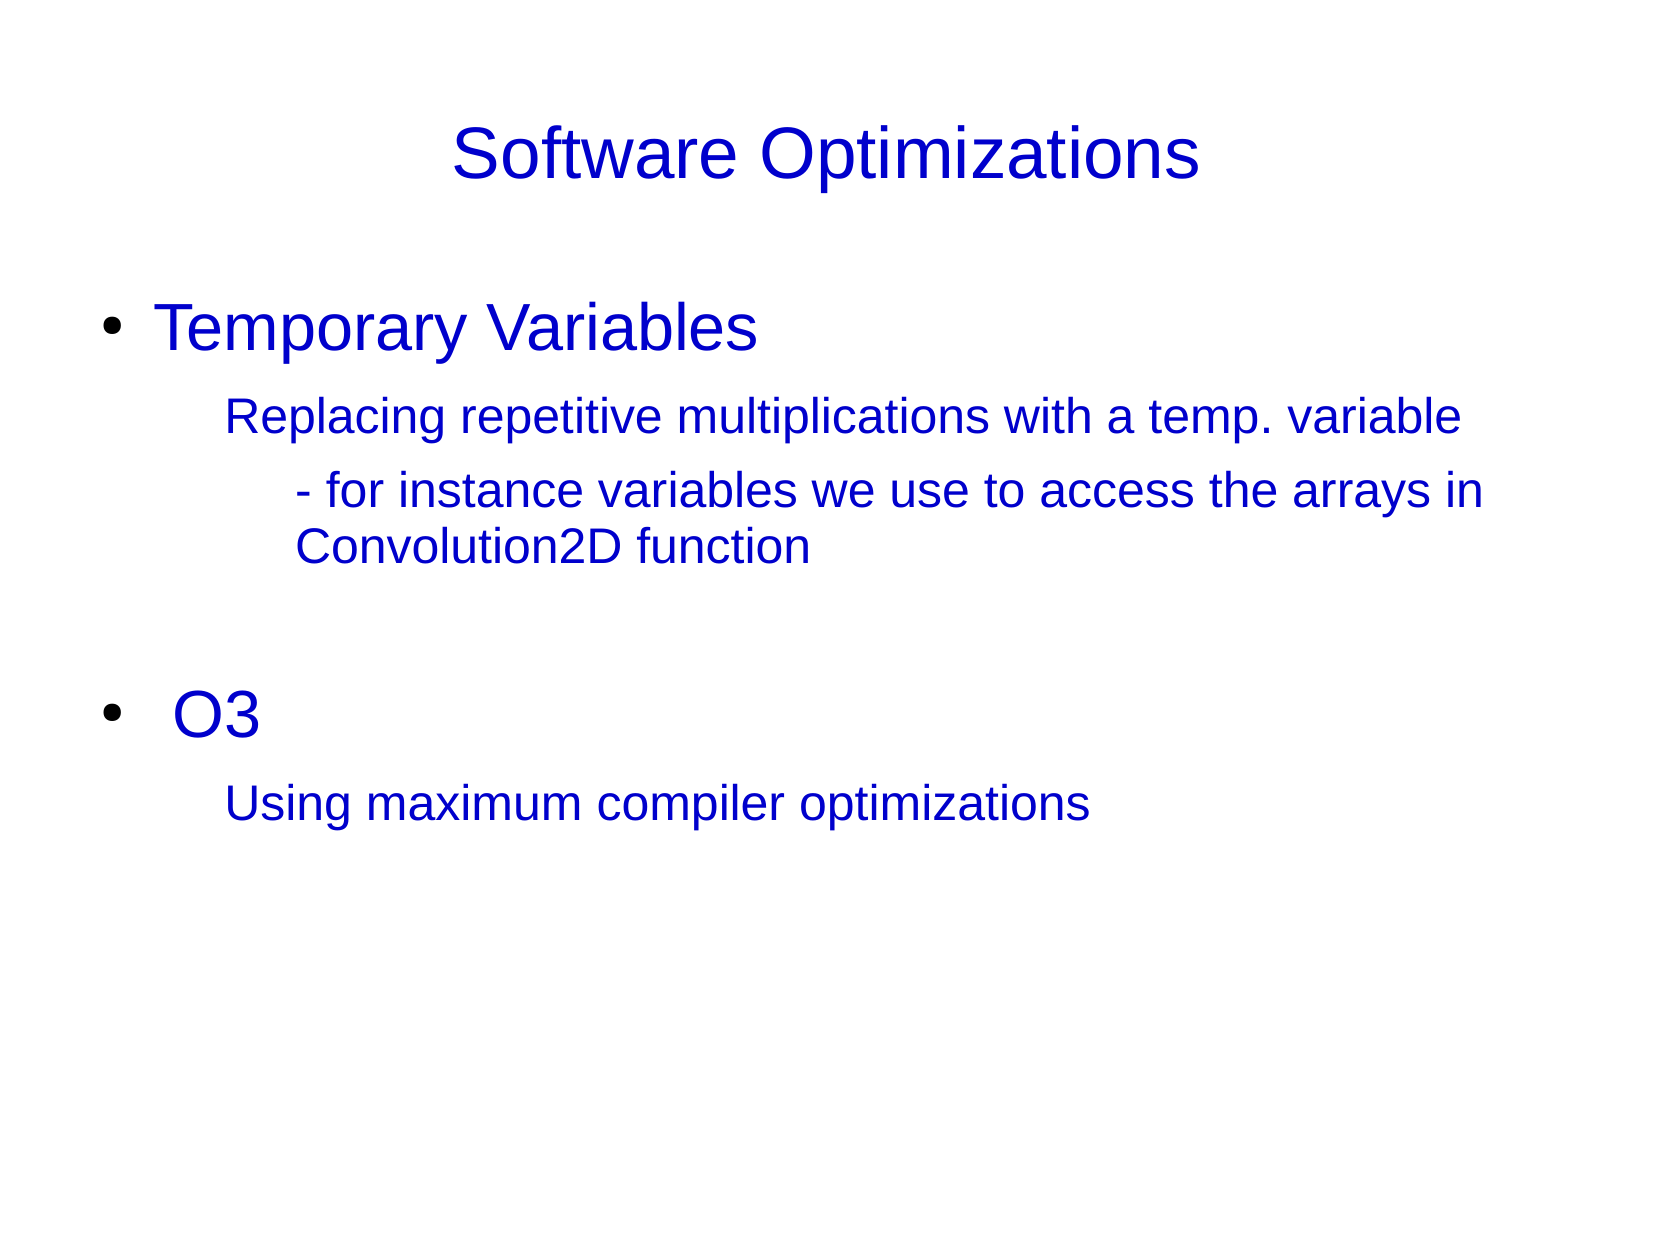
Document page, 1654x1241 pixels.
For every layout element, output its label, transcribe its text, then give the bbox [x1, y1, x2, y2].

title Software Optimizations [82, 49, 1571, 257]
list Temporary Variables Replacing repetitive multiplications with a temp. variable - for instance variables we use to access the arrays in Convolution2D function O3 Using maximum compiler optimizations [82, 290, 1571, 1010]
